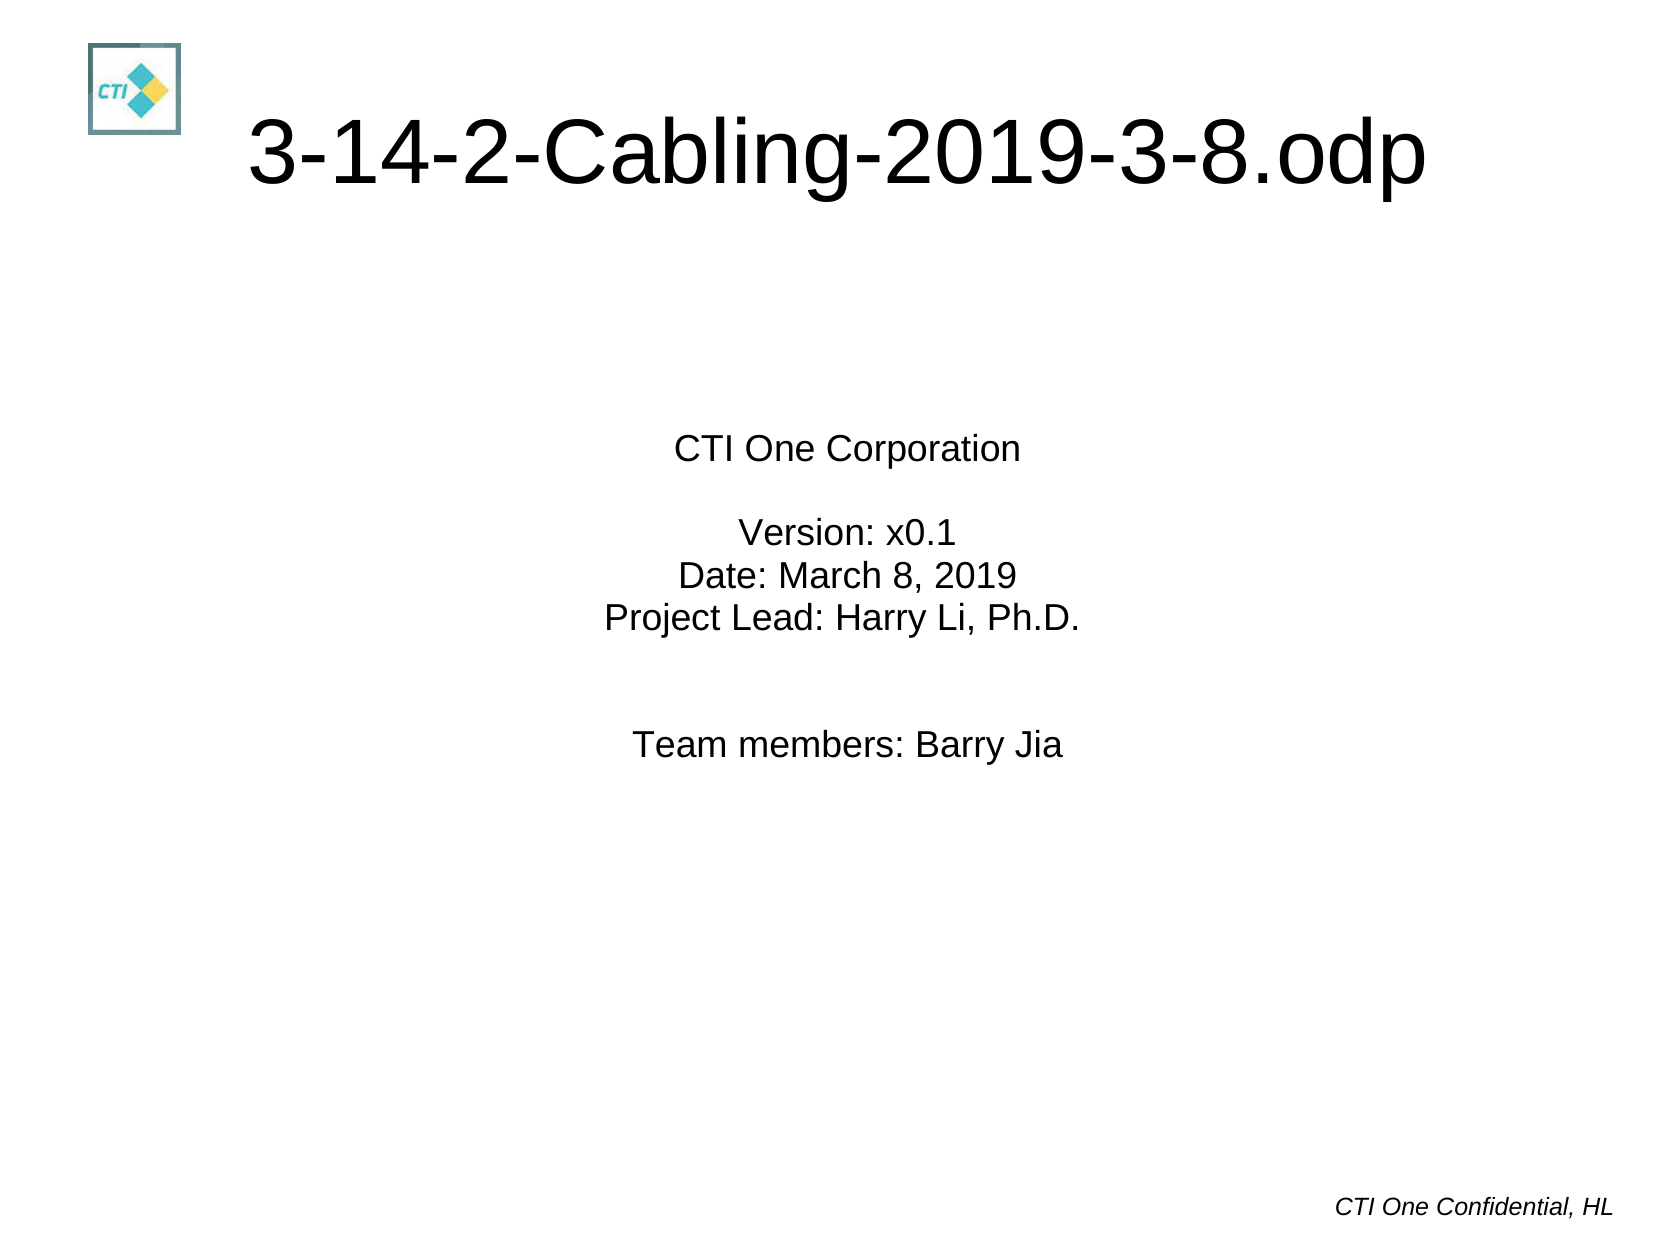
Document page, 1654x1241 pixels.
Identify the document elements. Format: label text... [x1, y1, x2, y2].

picture [88, 43, 181, 135]
text_box CTI One Corporation Version: x0.1 Date: March 8, 2019 Project Lead: Harry Li, Ph.D. Team members: Barry Jia [315, 420, 1381, 946]
text_box CTI One Confidential, HL [1320, 1185, 1636, 1230]
title 3-14-2-Cabling-2019-3-8.odp [82, 46, 1571, 260]
